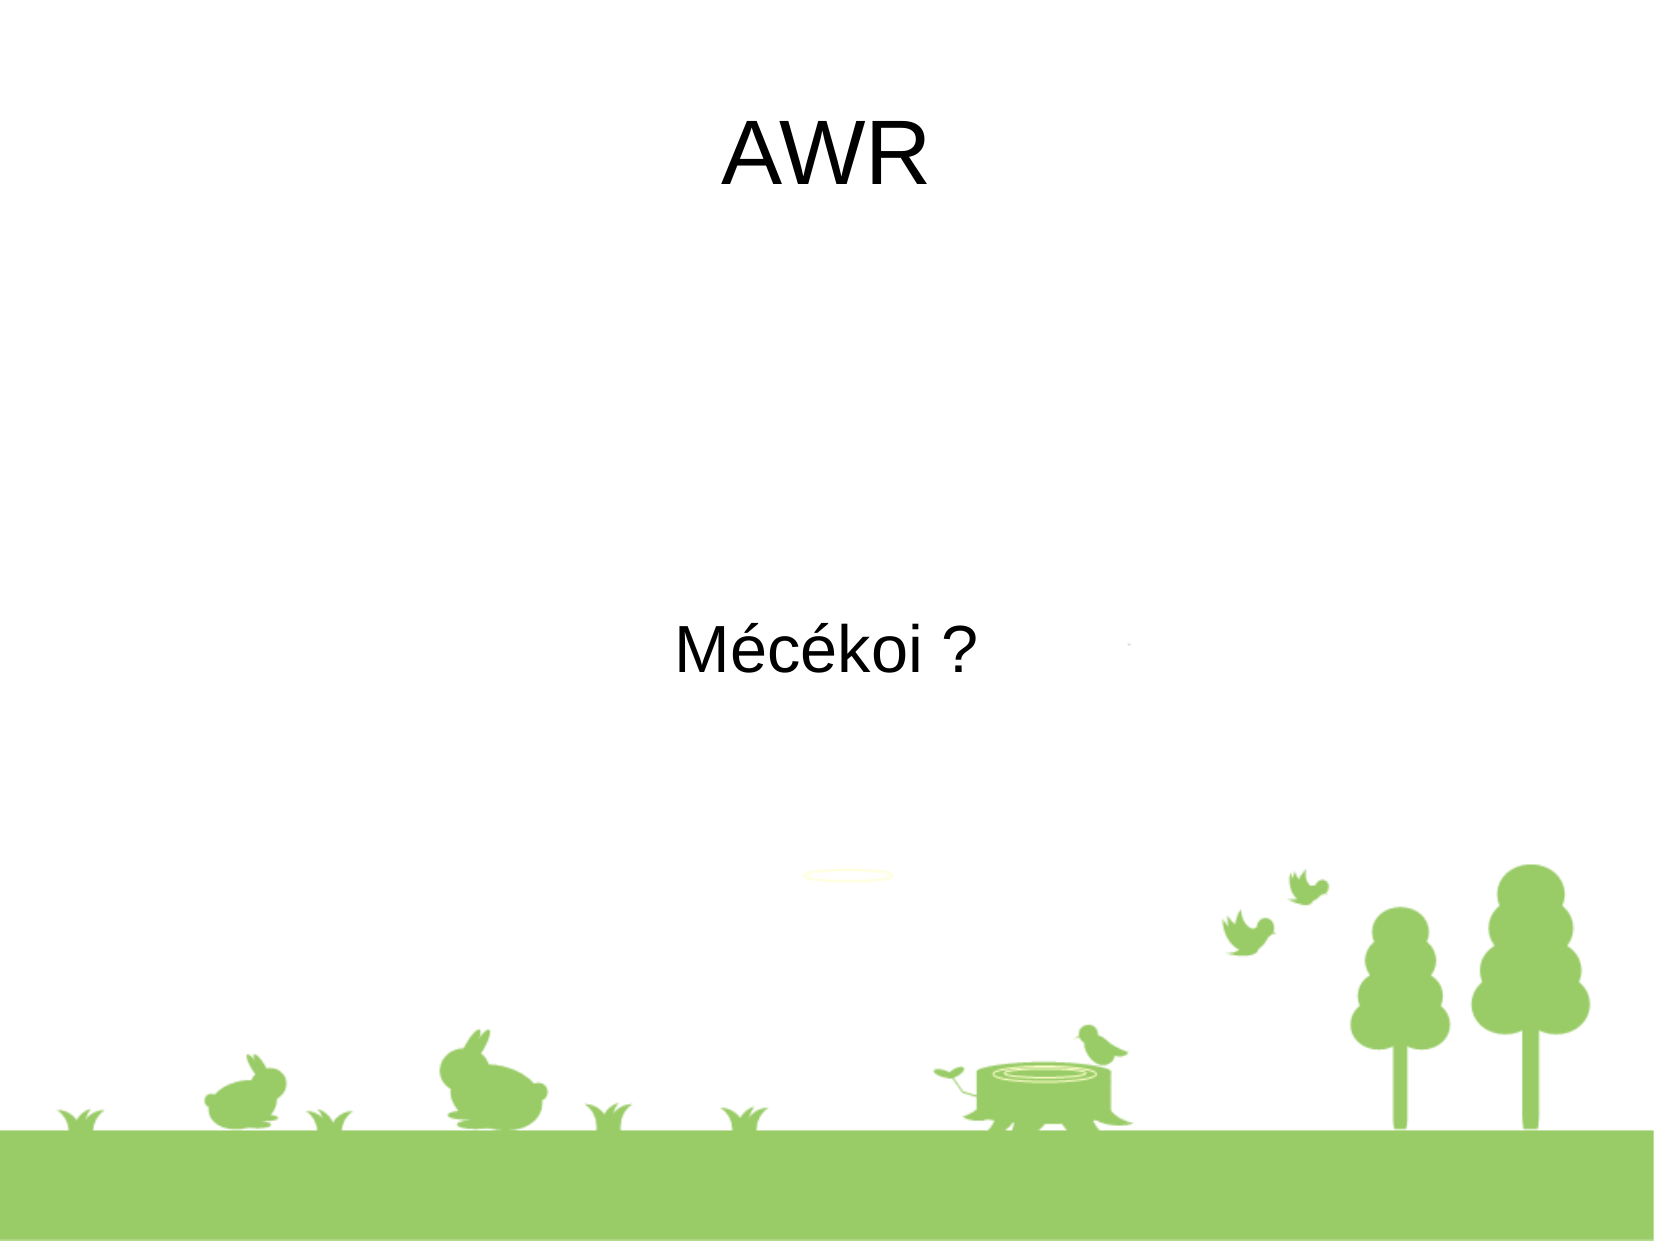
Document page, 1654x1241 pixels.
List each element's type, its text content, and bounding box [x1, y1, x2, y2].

title AWR [82, 49, 1571, 257]
picture [0, 0, 1654, 1241]
subtitle Mécékoi ? [82, 290, 1571, 1010]
